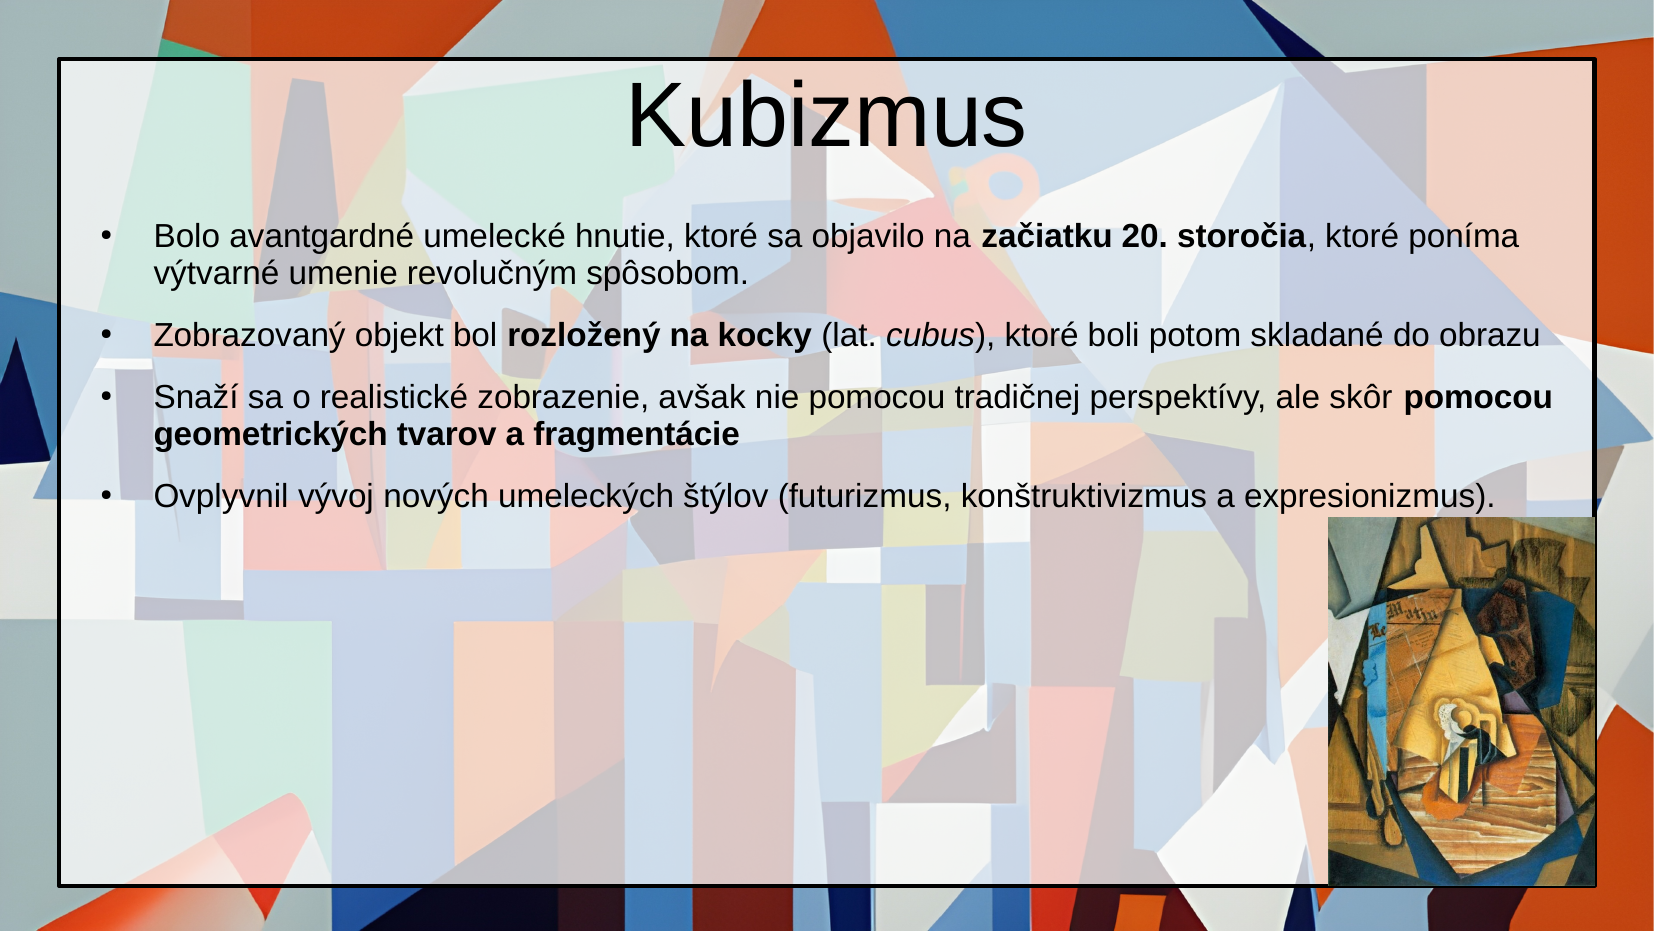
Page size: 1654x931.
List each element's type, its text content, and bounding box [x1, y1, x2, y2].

text_box [59, 59, 1595, 886]
picture [0, 0, 1654, 931]
list Bolo avantgardné umelecké hnutie, ktoré sa objavilo na začiatku 20. storočia, ktoré poníma výtvarné umenie revolučným spôsobom. Zobrazovaný objekt bol rozložený na kocky (lat. cubus), ktoré boli potom skladané do obrazu Snaží sa o realistické zobrazenie, avšak nie pomocou tradičnej perspektívy, ale skôr pomocou geometrických tvarov a fragmentácie Ovplyvnil vývoj nových umeleckých štýlov (futurizmus, konštruktivizmus a expresionizmus). [82, 217, 1571, 758]
title Kubizmus [82, 37, 1571, 193]
